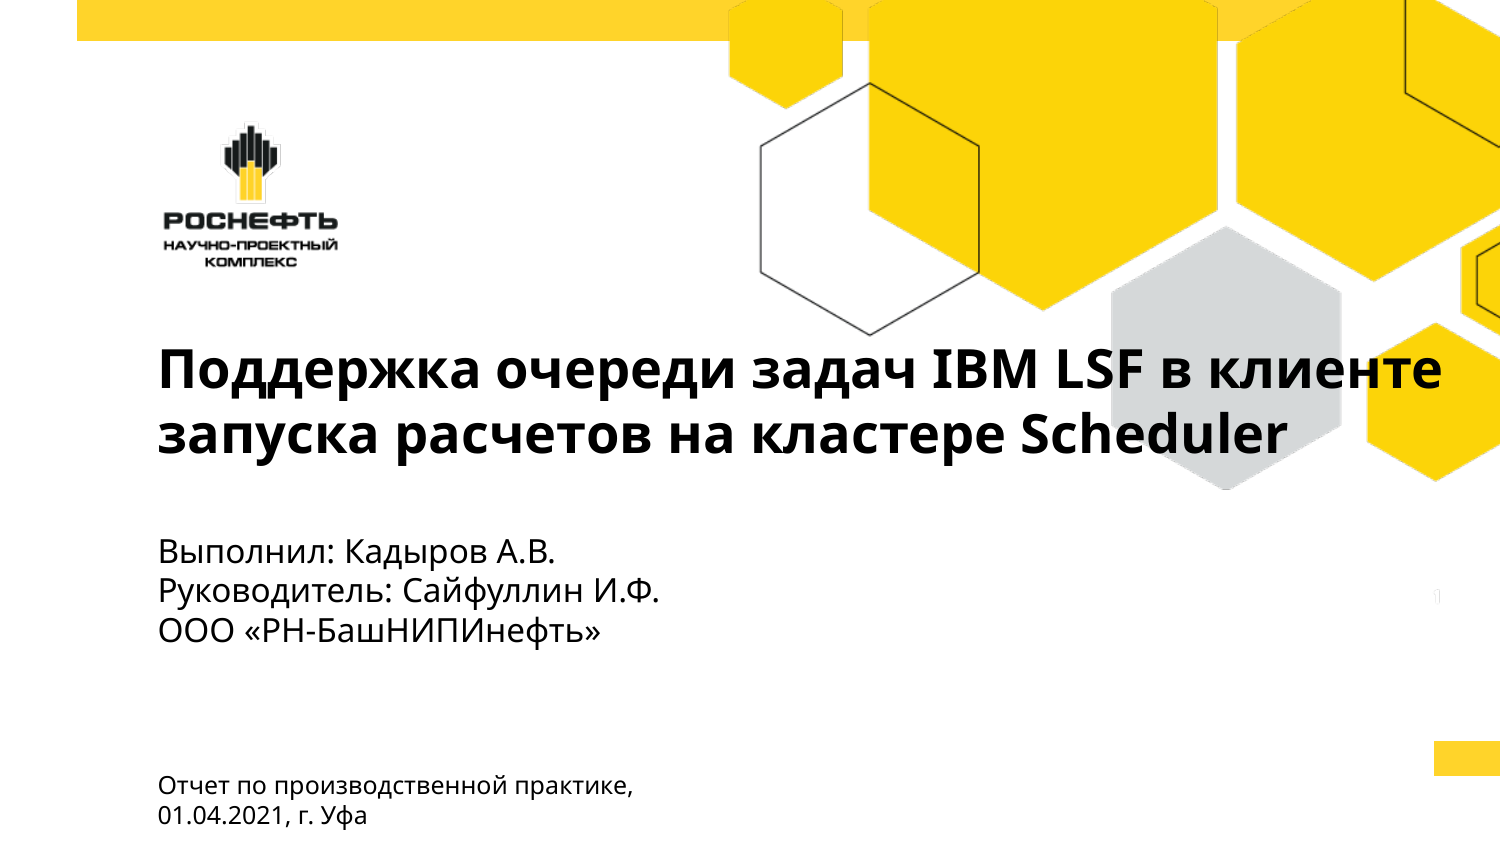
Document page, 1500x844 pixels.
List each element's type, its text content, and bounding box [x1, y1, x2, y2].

picture [99, 0, 1500, 684]
text_box Поддержка очереди задач IBM LSF в клиенте запуска расчетов на кластере Scheduler Выполнил: Кадыров А.В. Руководитель: Сайфуллин И.Ф. ООО «РН-БашНИПИнефть» Отчет по производственной практике, 01.04.2021, г. Уфа [142, 327, 1500, 837]
